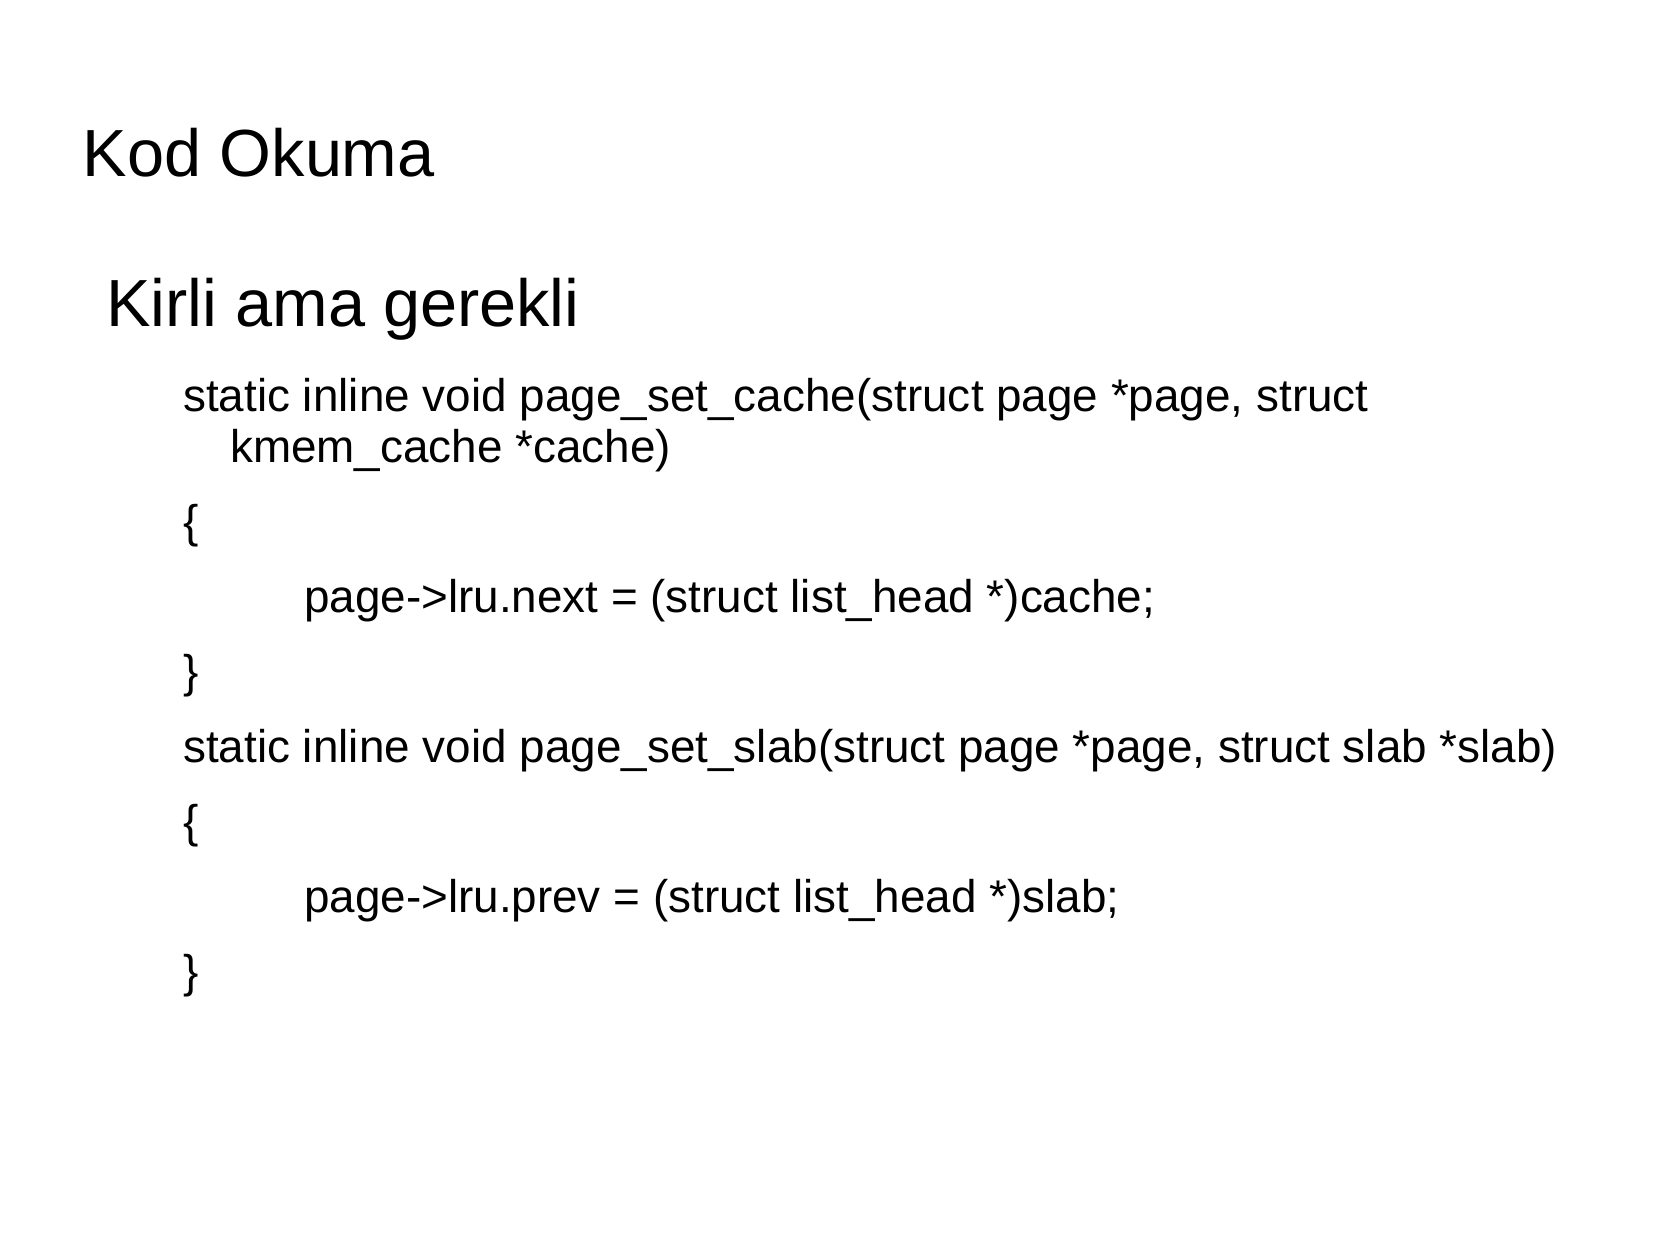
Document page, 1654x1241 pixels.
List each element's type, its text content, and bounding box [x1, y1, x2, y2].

title Kod Okuma [82, 49, 1571, 257]
list Kirli ama gerekli static inline void page_set_cache(struct page *page, struct kmem_cache *cache) { page->lru.next = (struct list_head *)cache; } static inline void page_set_slab(struct page *page, struct slab *slab) { page->lru.prev = (struct list_head *)slab; } [88, 265, 1577, 1138]
